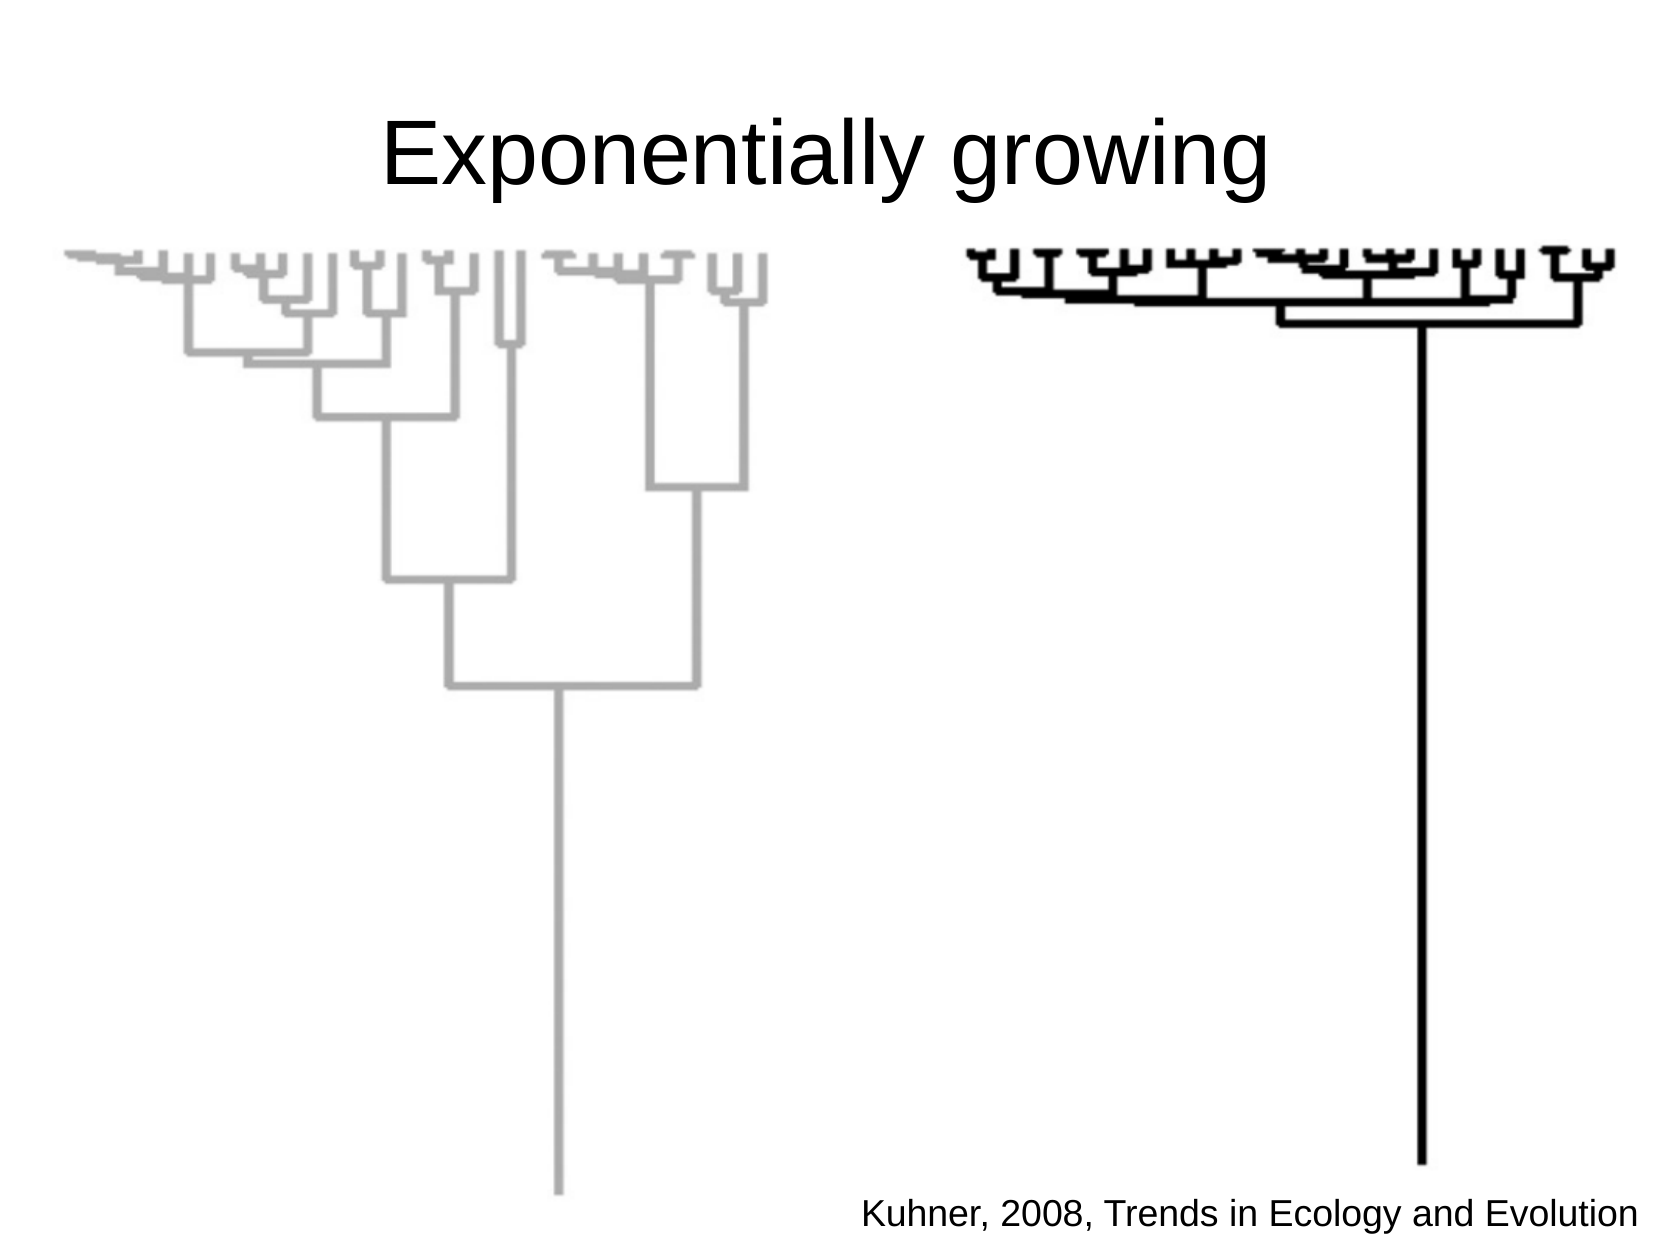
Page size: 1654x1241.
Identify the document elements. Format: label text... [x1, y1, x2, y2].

picture [45, 240, 781, 1216]
title Exponentially growing [82, 49, 1571, 257]
text_box Kuhner, 2008, Trends in Ecology and Evolution [846, 1185, 1654, 1241]
picture [960, 239, 1625, 1176]
